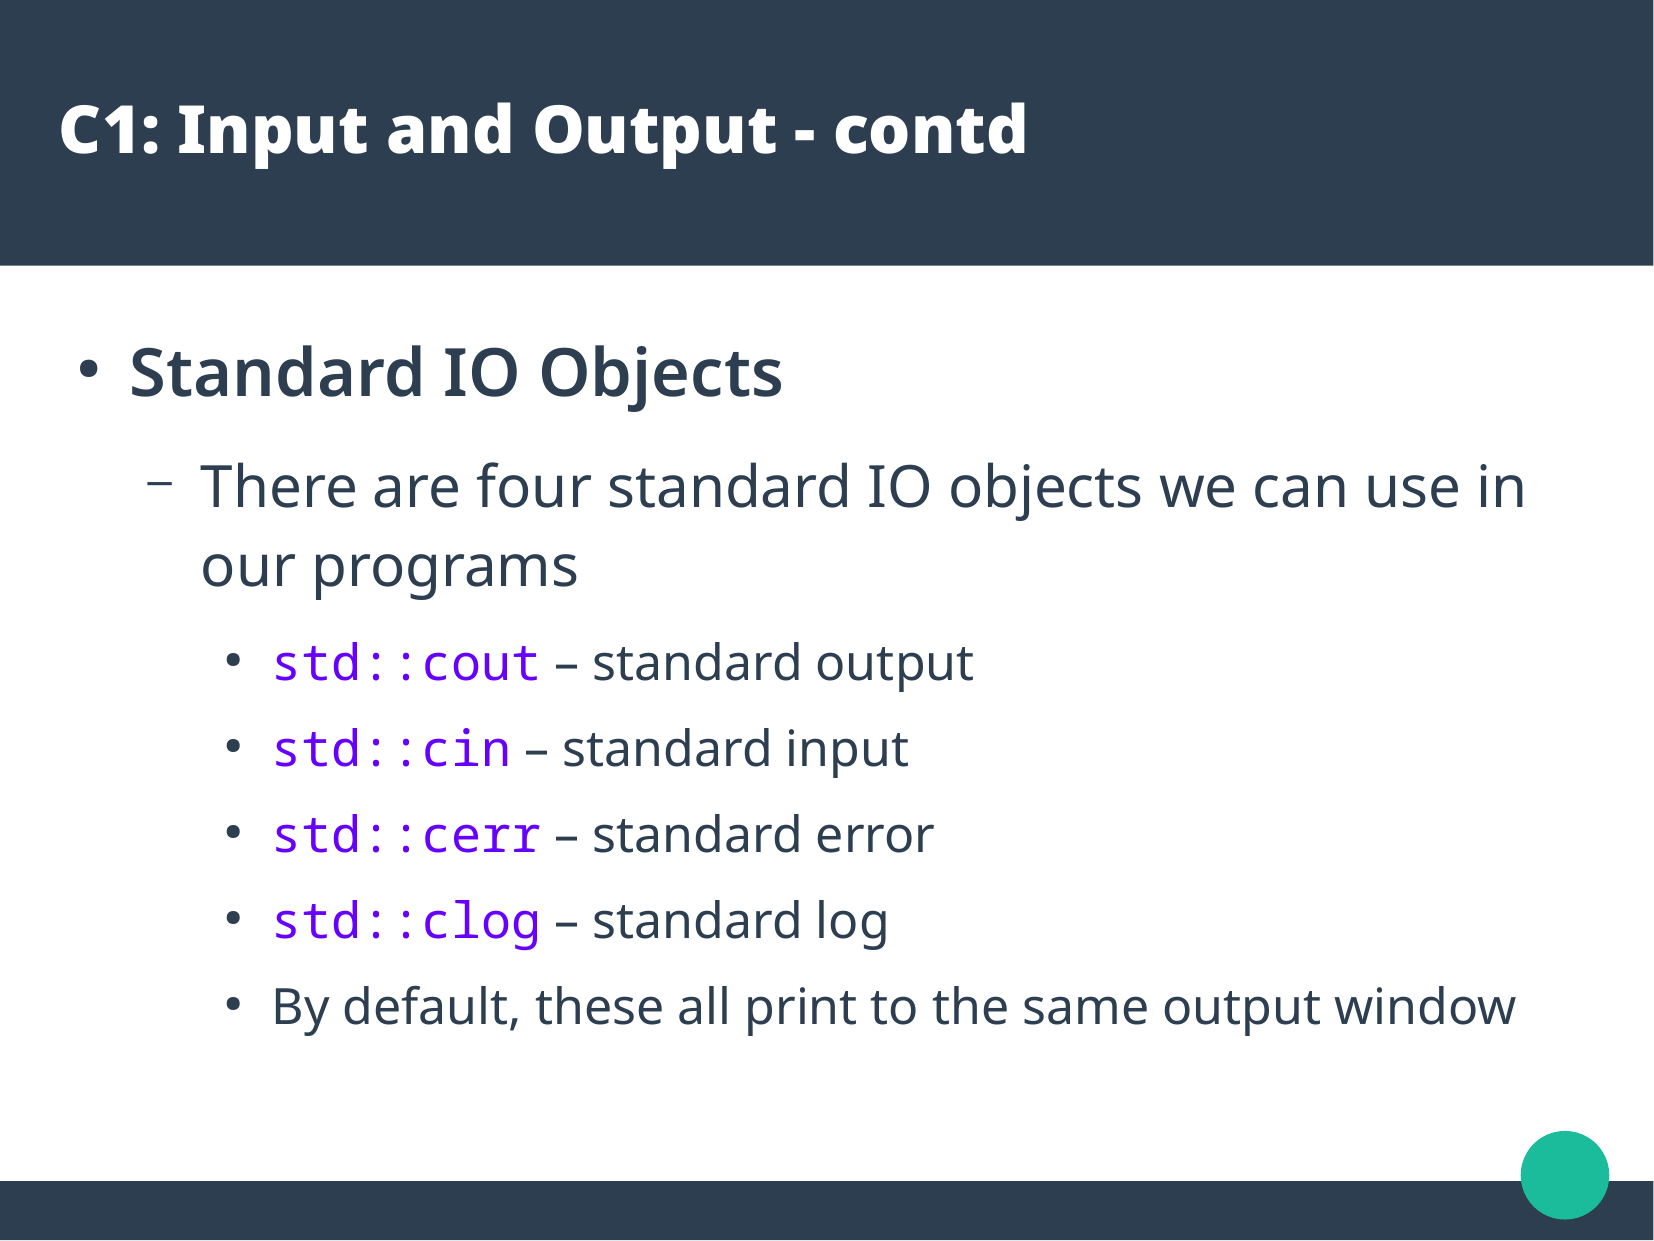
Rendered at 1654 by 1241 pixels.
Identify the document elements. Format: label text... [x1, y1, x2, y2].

list Standard IO Objects There are four standard IO objects we can use in our programs std::cout – standard output std::cin – standard input std::cerr – standard error std::clog – standard log By default, these all print to the same output window [59, 324, 1595, 1152]
title C1: Input and Output - contd [59, 49, 1595, 207]
